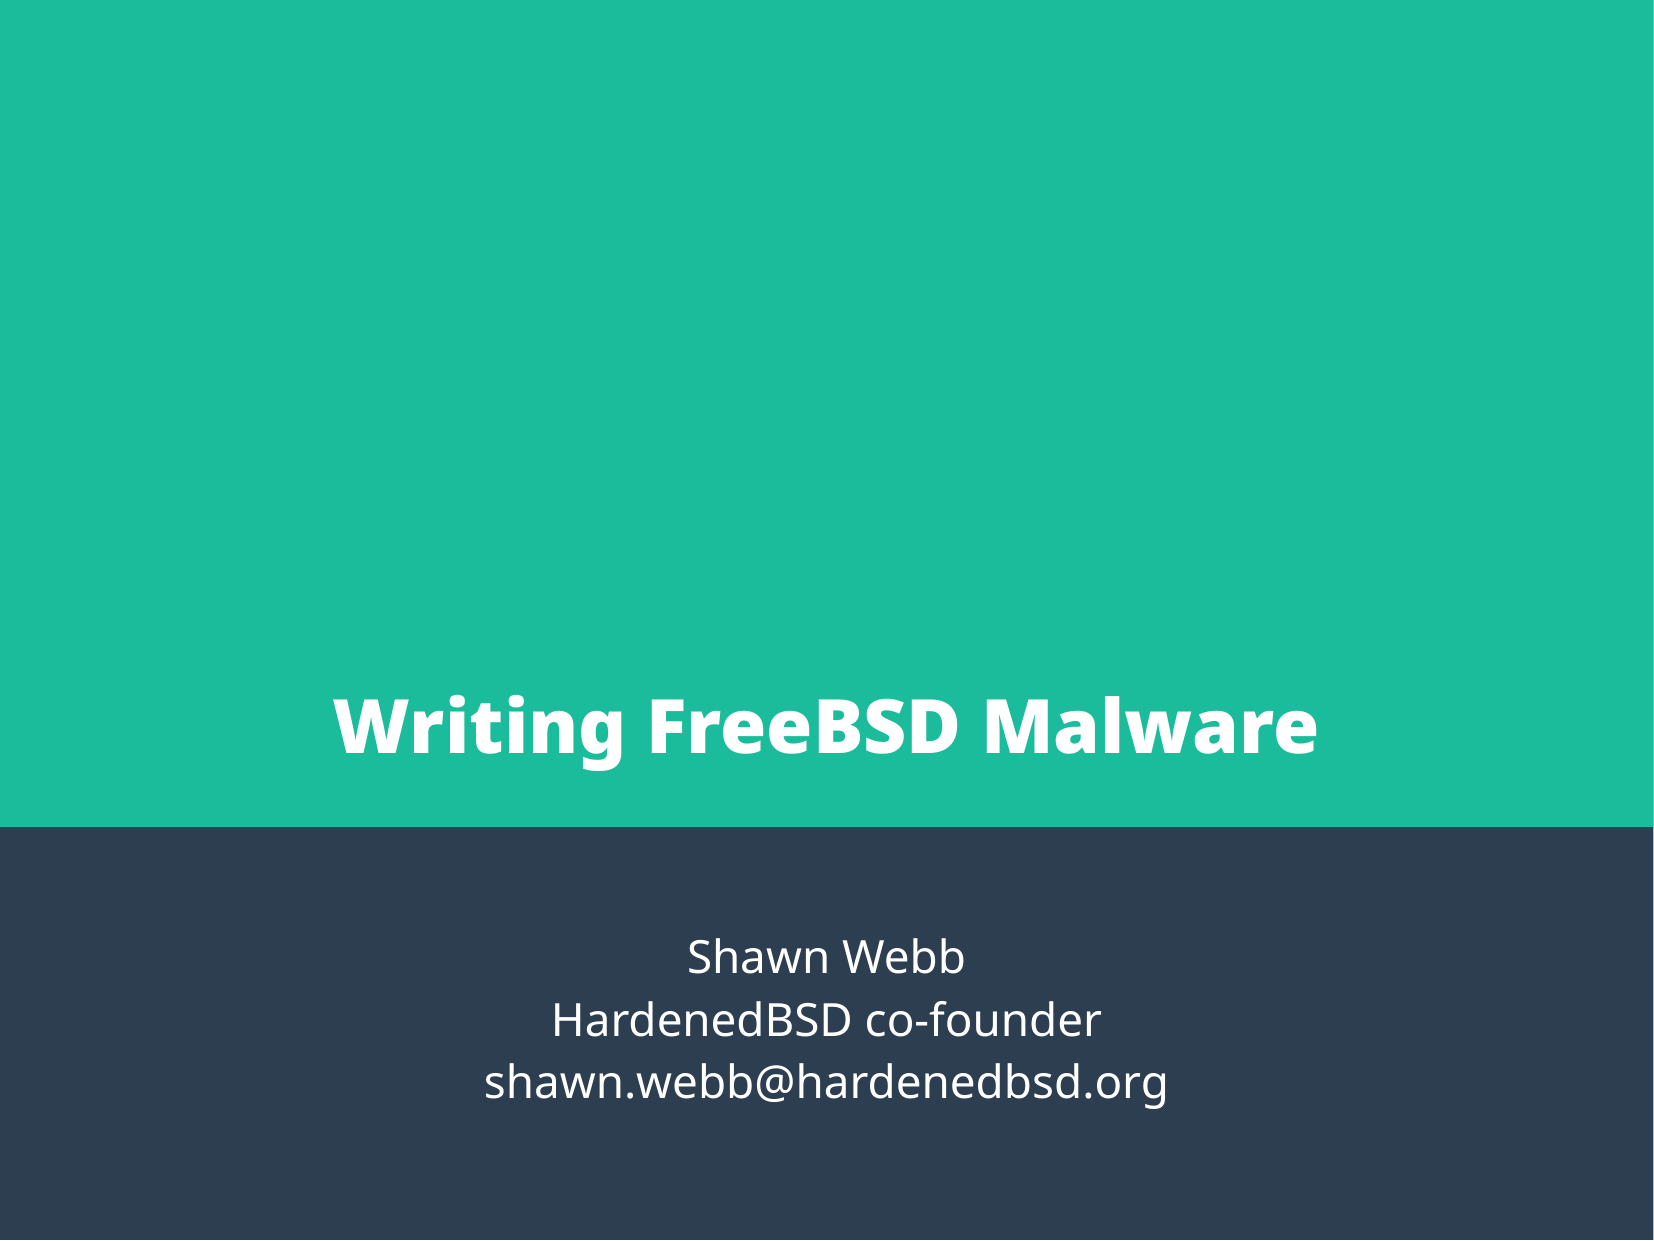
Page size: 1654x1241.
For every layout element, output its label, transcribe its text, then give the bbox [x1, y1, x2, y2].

subtitle Shawn Webb HardenedBSD co-founder shawn.webb@hardenedbsd.org [59, 856, 1595, 1182]
title Writing FreeBSD Malware [59, 611, 1595, 786]
